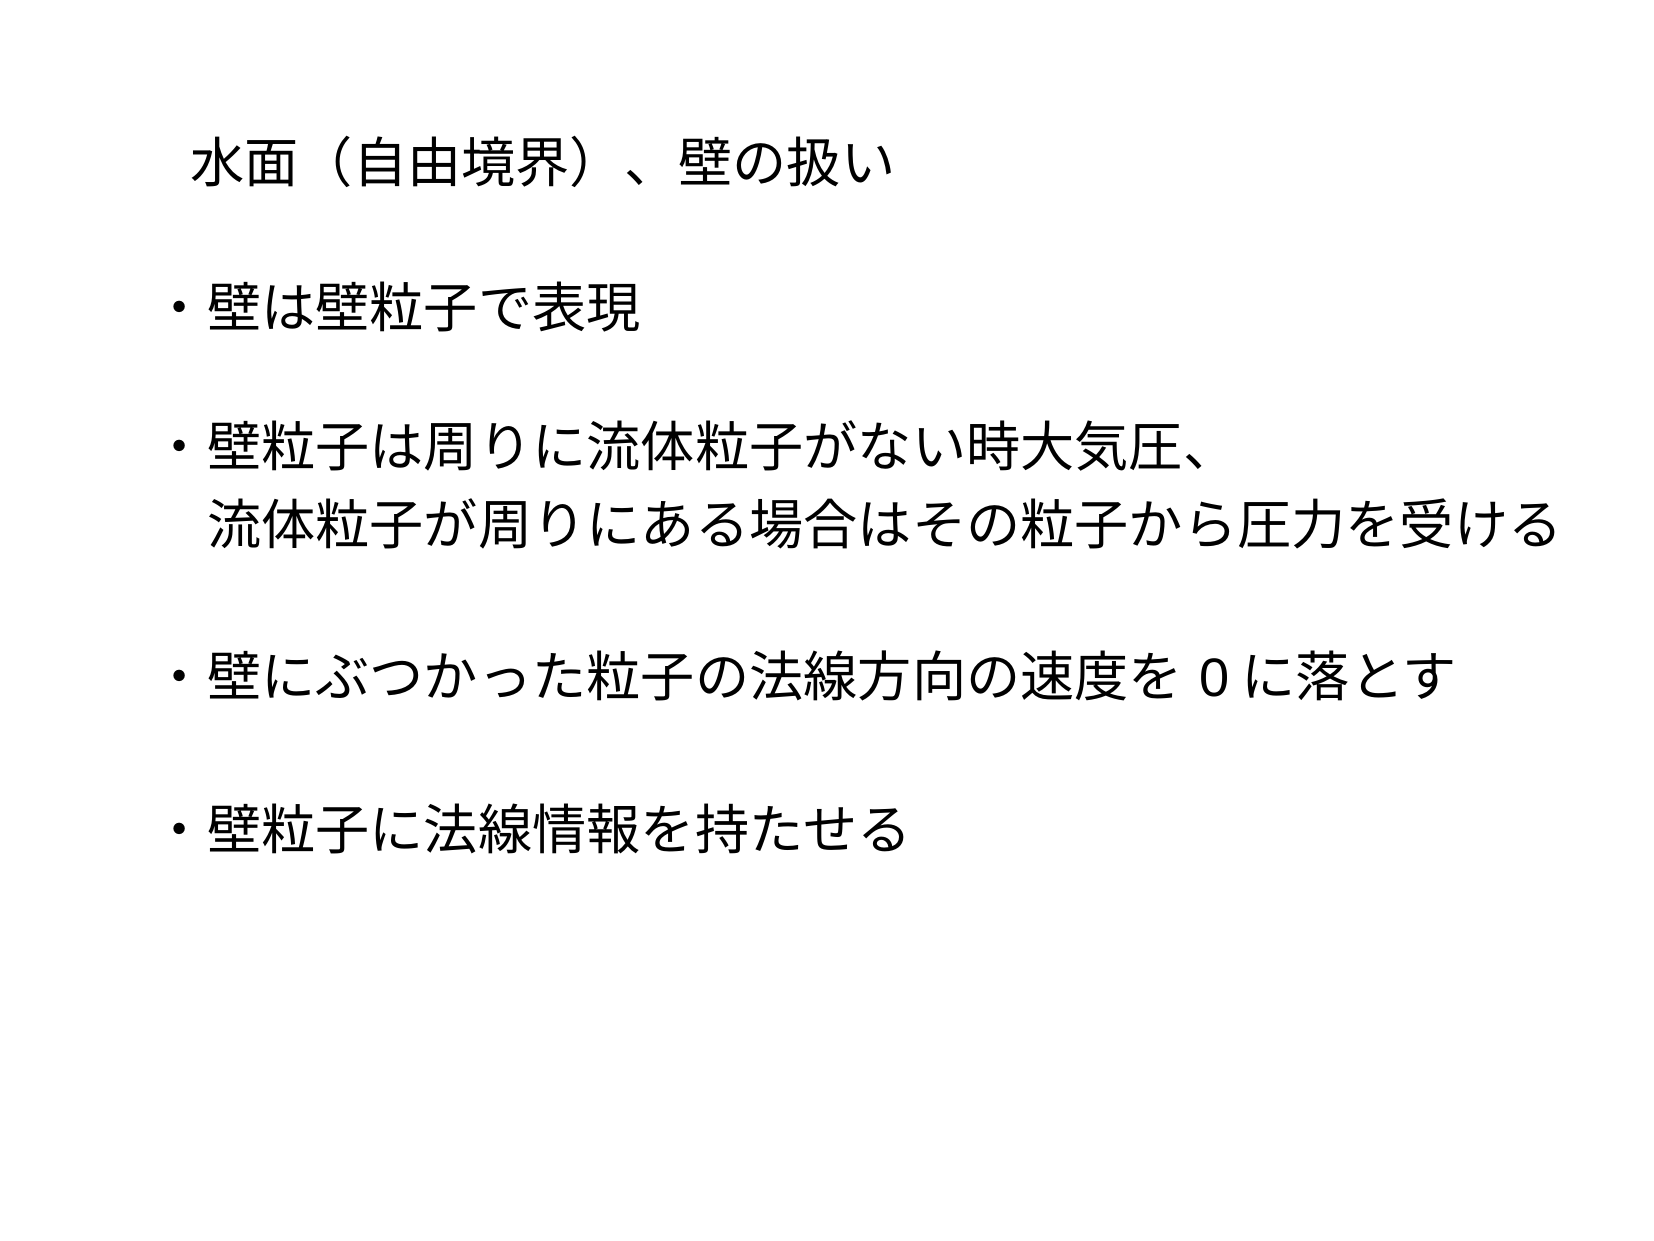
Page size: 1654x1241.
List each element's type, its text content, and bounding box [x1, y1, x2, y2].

text_box ・壁は壁粒子で表現 ・壁粒子は周りに流体粒子がない時大気圧、 流体粒子が周りにある場合はその粒子から圧力を受ける ・壁にぶつかった粒子の法線方向の速度を0に落とす ・壁粒子に法線情報を持たせる [138, 256, 1639, 719]
text_box 水面（自由境界）、壁の扱い [175, 112, 1013, 182]
